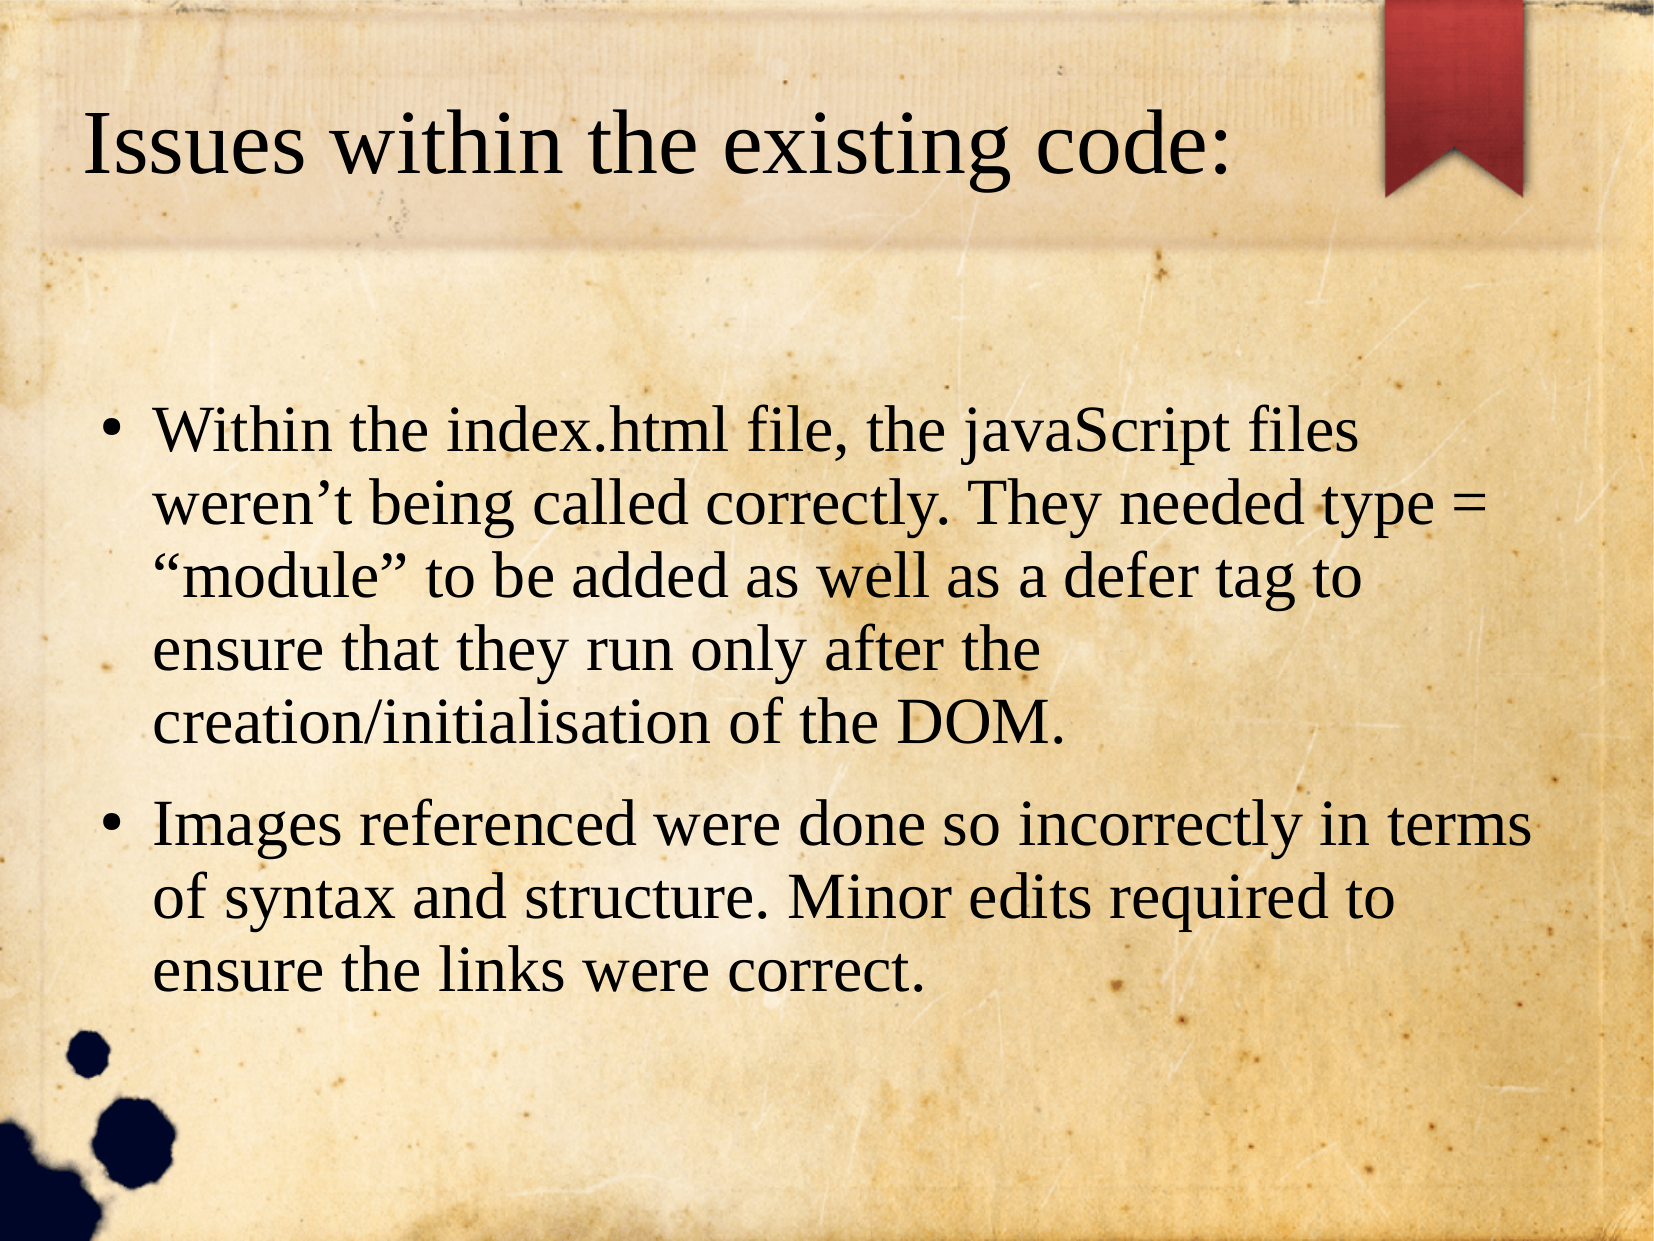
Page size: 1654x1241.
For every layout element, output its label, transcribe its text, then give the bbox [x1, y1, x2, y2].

list Within the index.html file, the javaScript files weren’t being called correctly. They needed type = “module” to be added as well as a defer tag to ensure that they run only after the creation/initialisation of the DOM. Images referenced were done so incorrectly in terms of syntax and structure. Minor edits required to ensure the links were correct. [82, 290, 1538, 1010]
picture [0, 0, 1654, 1241]
title Issues within the existing code: [82, 49, 1347, 237]
